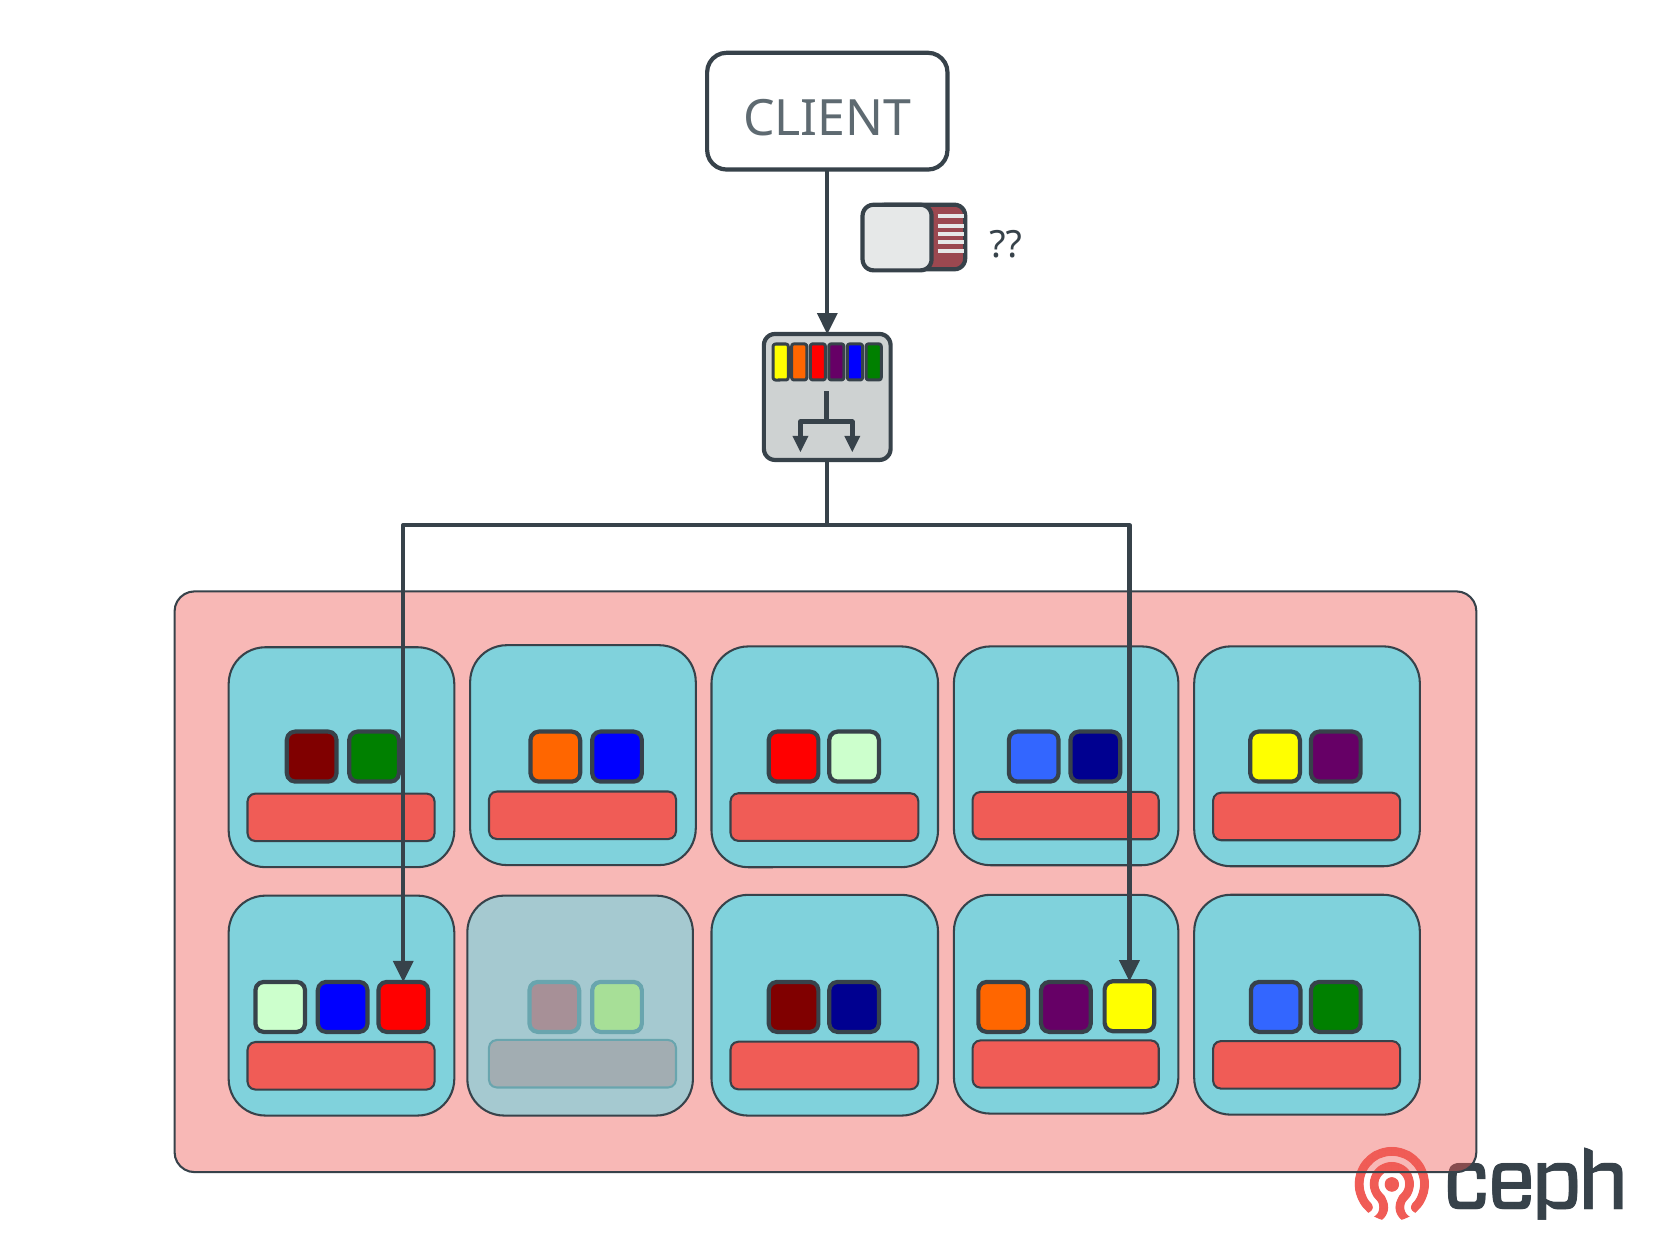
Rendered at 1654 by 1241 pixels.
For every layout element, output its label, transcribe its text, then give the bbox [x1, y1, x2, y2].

text_box [862, 204, 966, 271]
text_box CLIENT [707, 52, 948, 170]
text_box ?? [974, 204, 1037, 273]
text_box [763, 333, 891, 460]
text_box [174, 591, 1477, 1173]
picture [1308, 1100, 1654, 1241]
